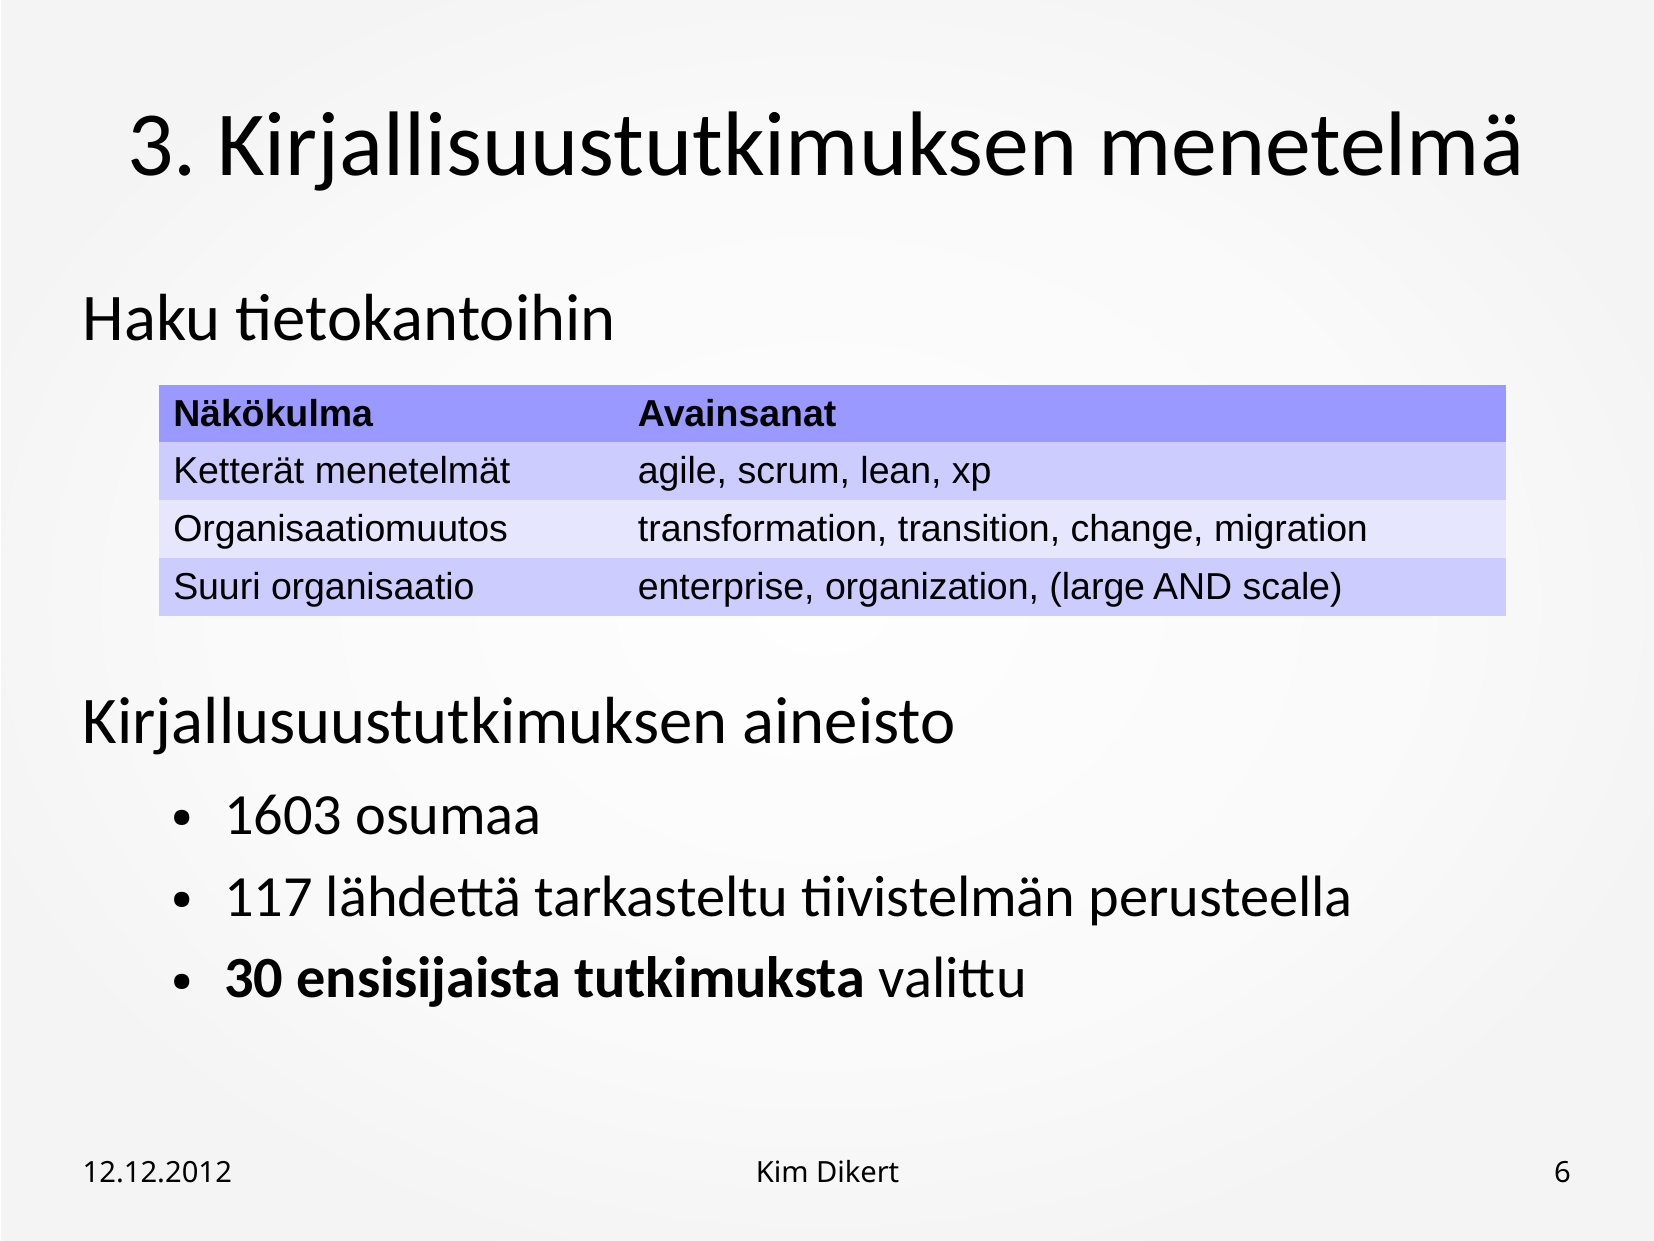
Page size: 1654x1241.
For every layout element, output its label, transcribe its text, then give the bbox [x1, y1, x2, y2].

title 3. Kirjallisuustutkimuksen menetelmä [82, 56, 1571, 250]
table_cell agile, scrum, lean, xp [623, 442, 1506, 500]
table_header Näkökulma [159, 385, 623, 442]
table_cell transformation, transition, change, migration [623, 500, 1506, 558]
list Haku tietokantoihin [82, 290, 1571, 372]
table_cell Organisaatiomuutos [159, 500, 623, 558]
table_header Avainsanat [623, 385, 1506, 442]
table_cell enterprise, organization, (large AND scale) [623, 558, 1506, 616]
table_cell Suuri organisaatio [159, 558, 623, 616]
table_cell Ketterät menetelmät [159, 442, 623, 500]
list Kirjallusuustutkimuksen aineisto 1603 osumaa 117 lähdettä tarkasteltu tiivistelmän perusteella 30 ensisijaista tutkimuksta valittu [82, 694, 1571, 1067]
